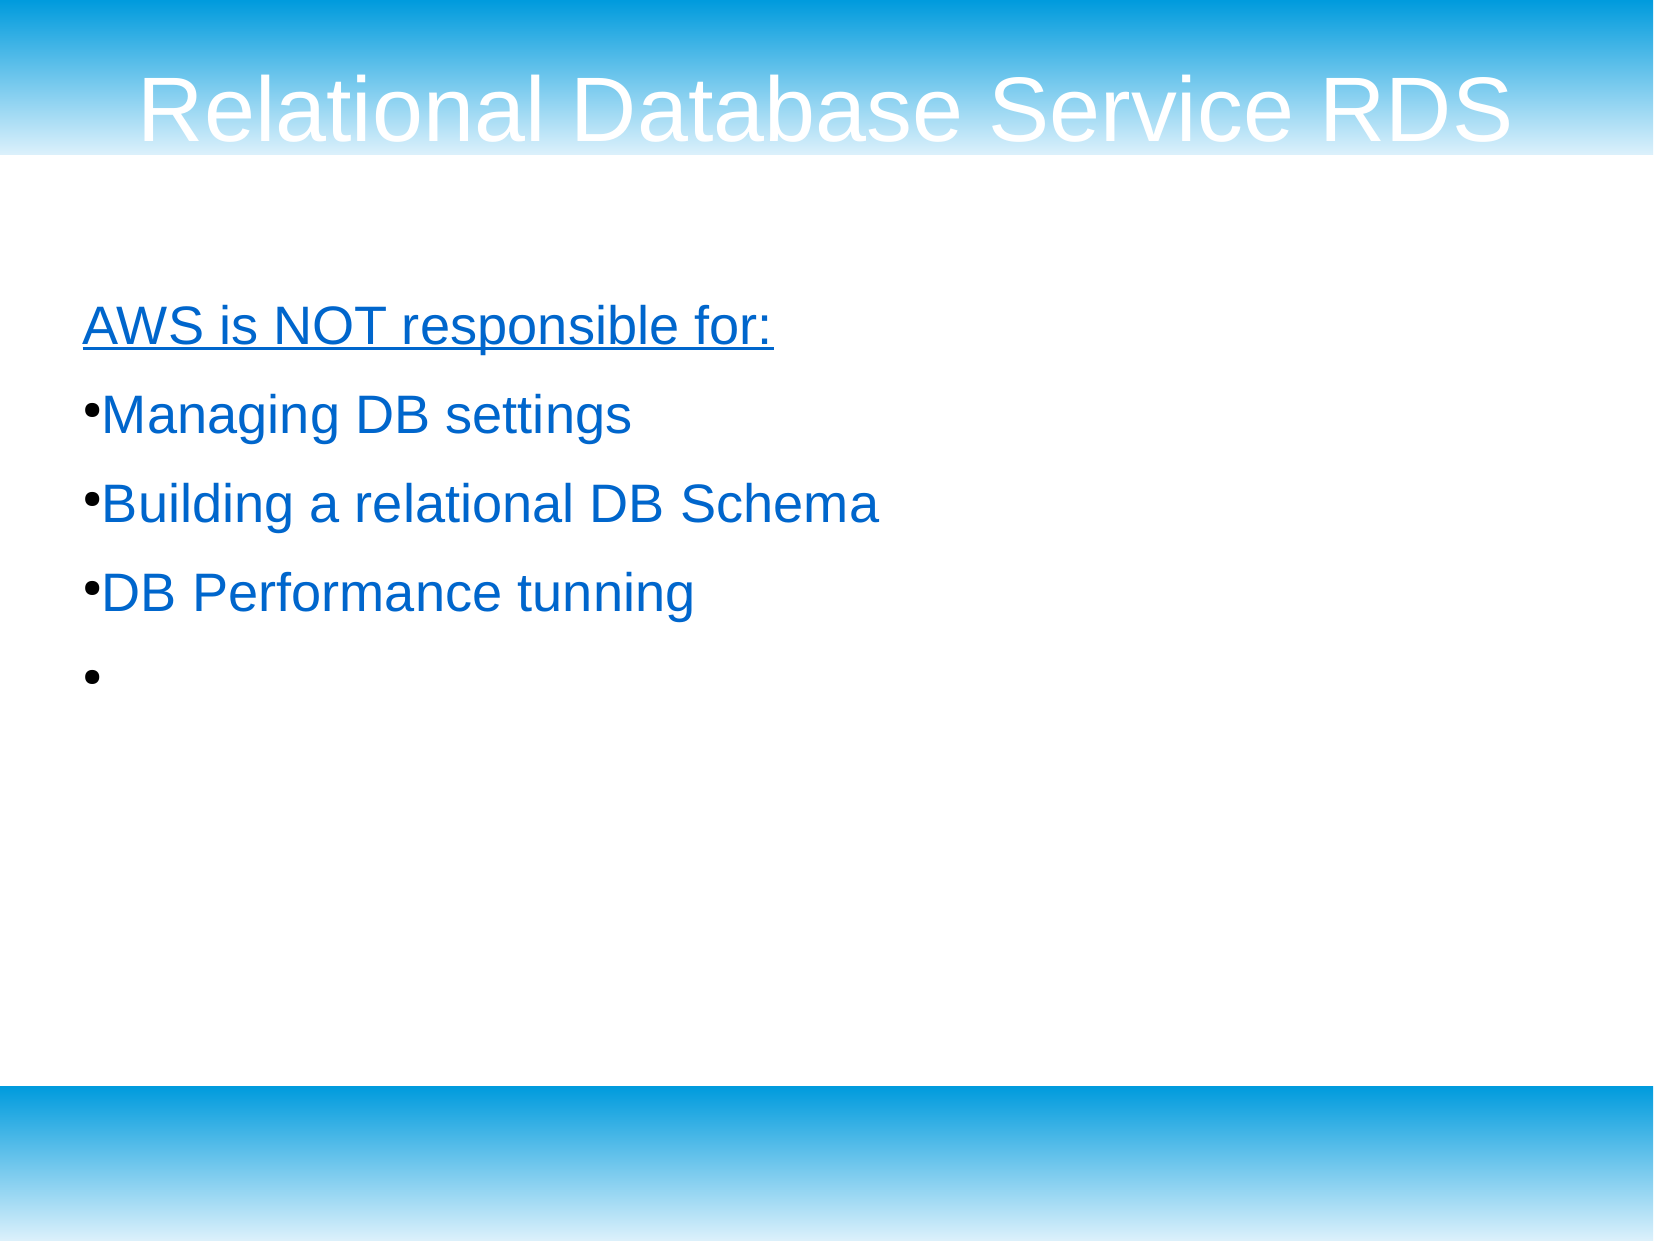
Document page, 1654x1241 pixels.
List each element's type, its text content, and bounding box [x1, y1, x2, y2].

title Relational Database Service RDS [82, 49, 1571, 155]
list AWS is NOT responsible for: Managing DB settings Building a relational DB Schema DB Performance tunning [82, 290, 1571, 1010]
